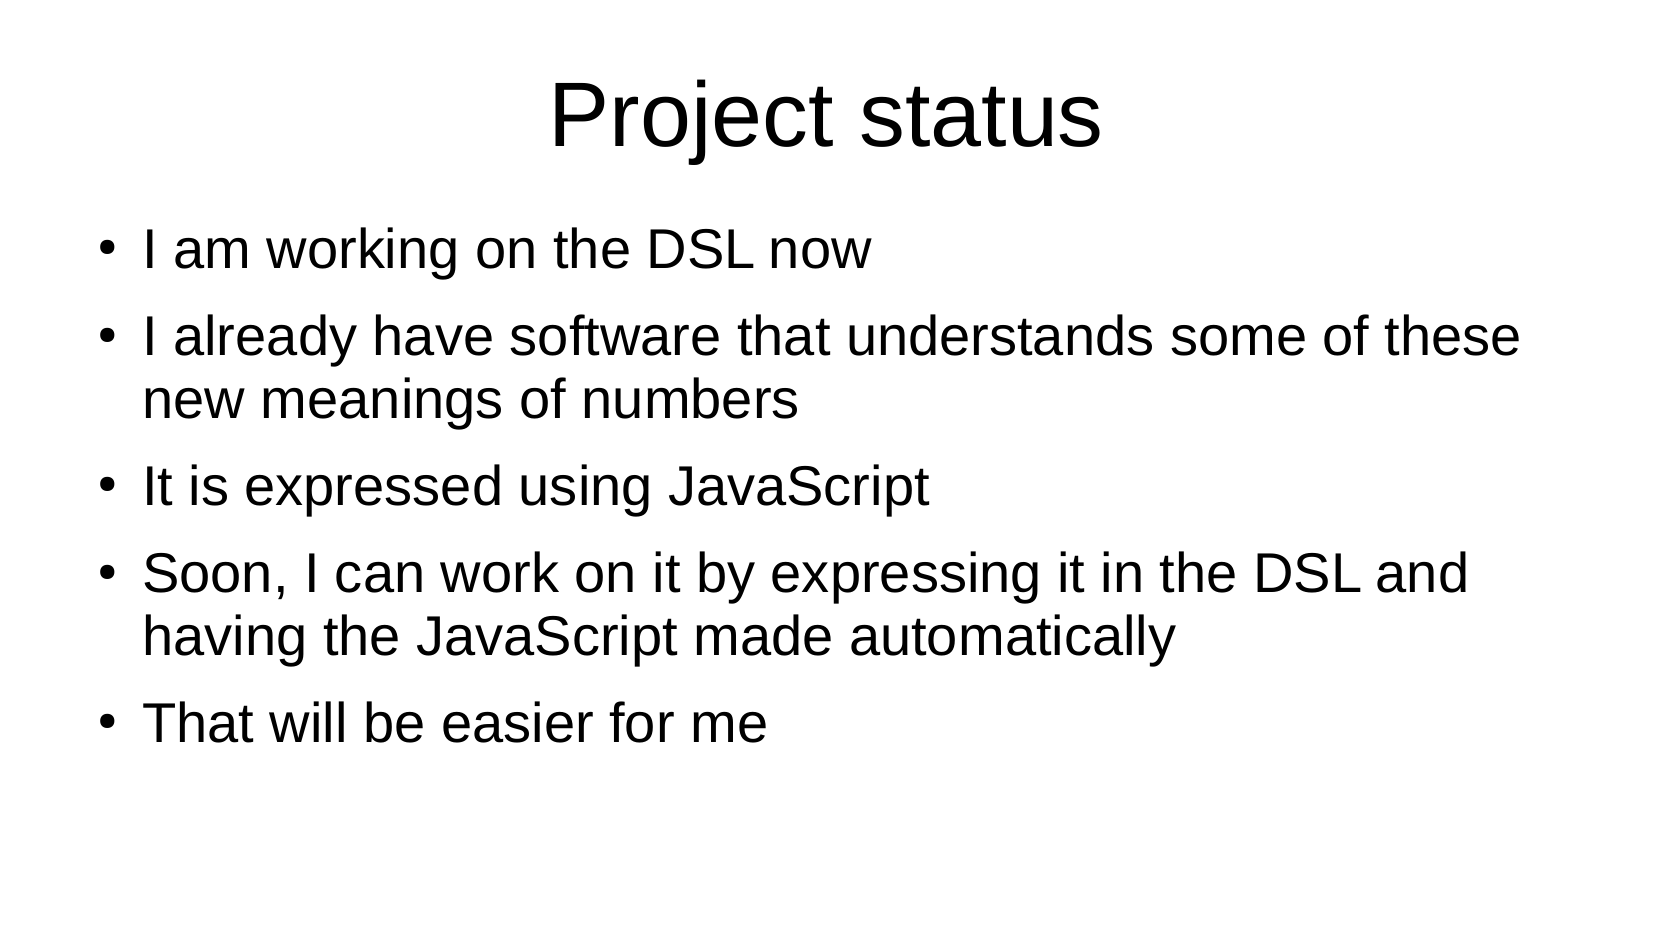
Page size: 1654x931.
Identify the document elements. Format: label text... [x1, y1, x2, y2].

list I am working on the DSL now I already have software that understands some of these new meanings of numbers It is expressed using JavaScript Soon, I can work on it by expressing it in the DSL and having the JavaScript made automatically That will be easier for me [82, 217, 1571, 758]
title Project status [82, 37, 1571, 193]
